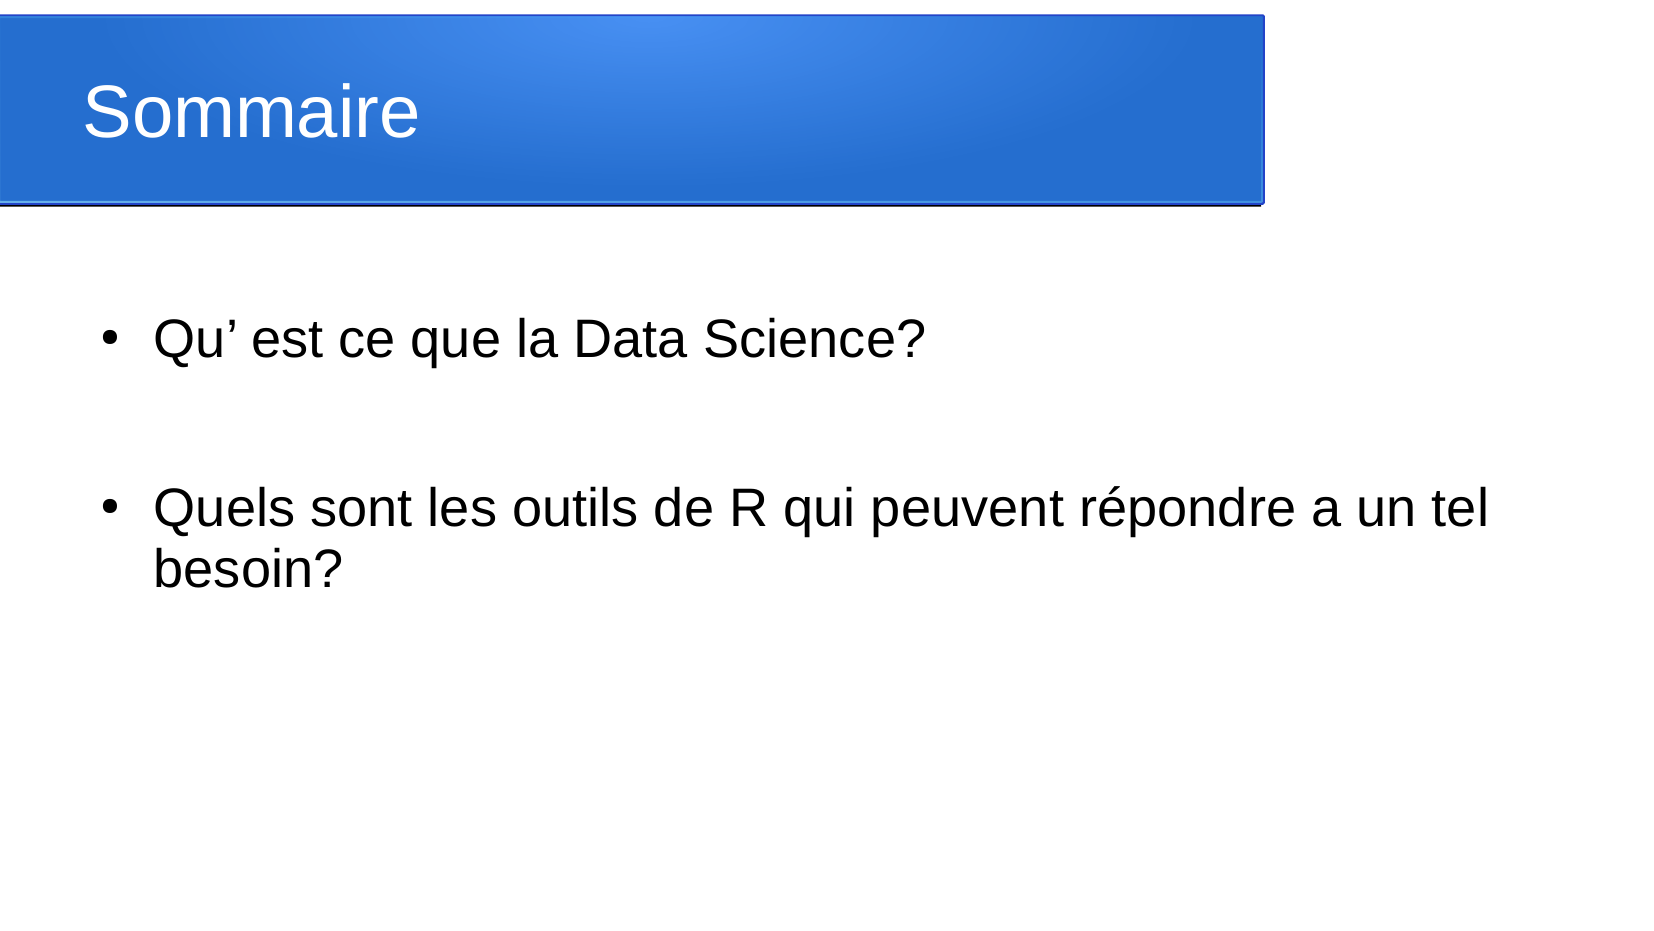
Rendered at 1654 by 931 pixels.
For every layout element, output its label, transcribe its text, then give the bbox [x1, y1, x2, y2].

list Qu’ est ce que la Data Science? Quels sont les outils de R qui peuvent répondre a un tel besoin? [82, 224, 1571, 764]
title Sommaire [82, 35, 1235, 189]
